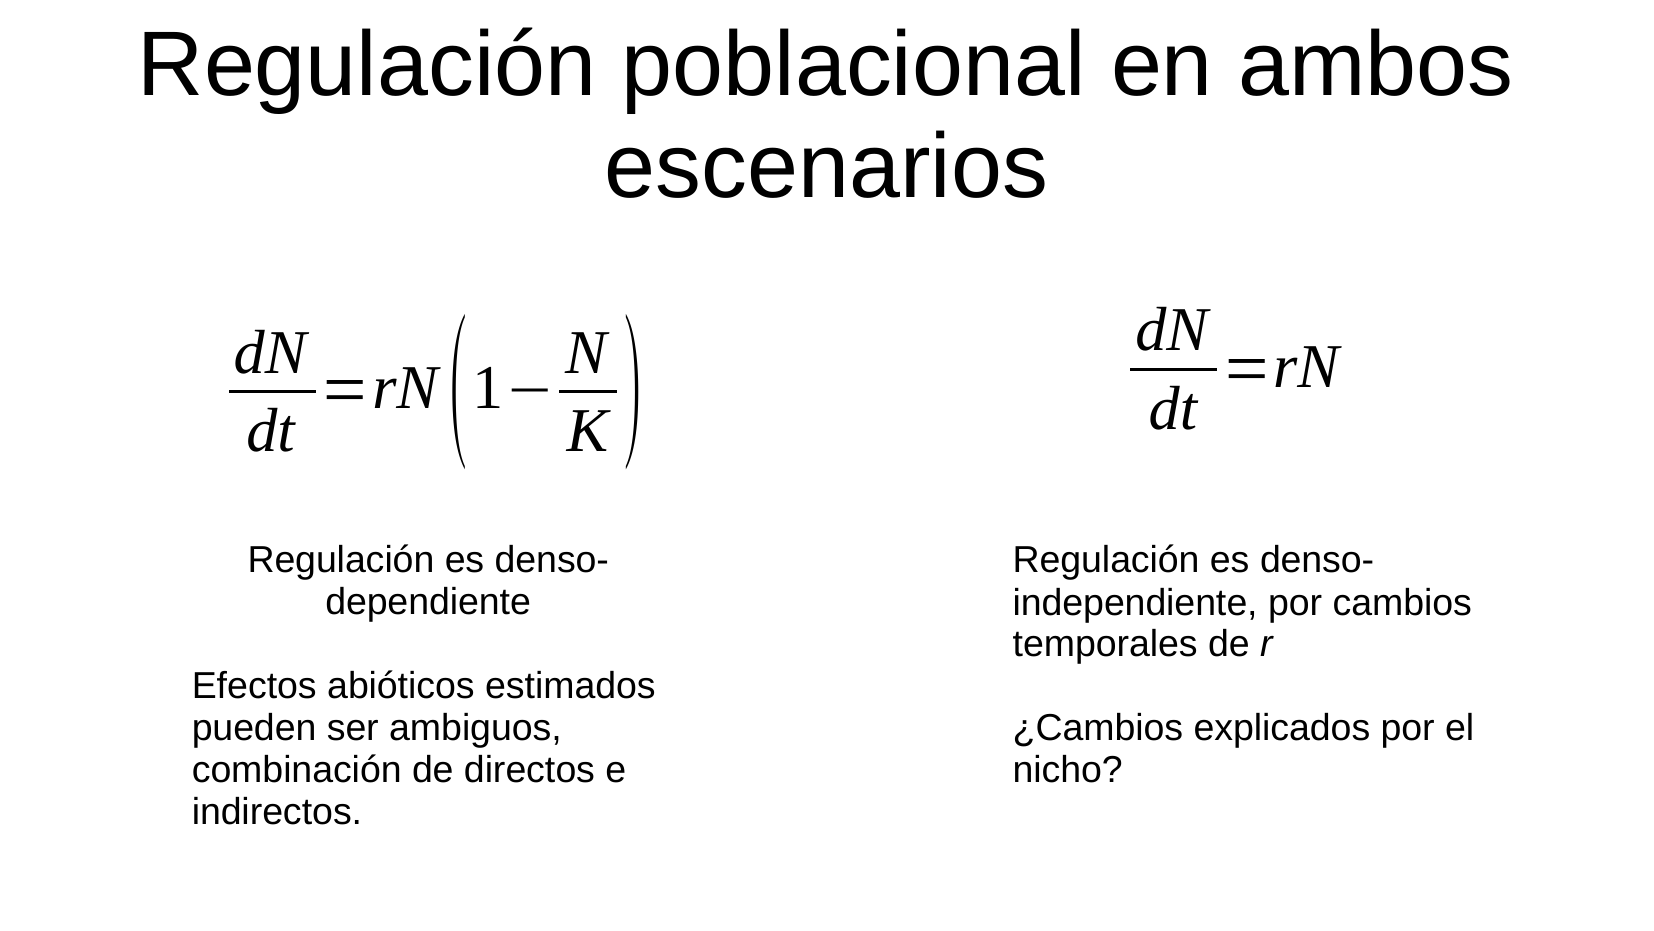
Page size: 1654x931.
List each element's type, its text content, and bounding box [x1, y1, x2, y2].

chart [1122, 295, 1352, 443]
chart [220, 310, 650, 473]
text_box Regulación es denso-independiente, por cambios temporales de r ¿Cambios explicados por el nicho? [998, 531, 1501, 799]
title Regulación poblacional en ambos escenarios [82, 12, 1571, 218]
text_box Regulación es denso-dependiente Efectos abióticos estimados pueden ser ambiguos, combinación de directos e indirectos. [177, 531, 680, 841]
